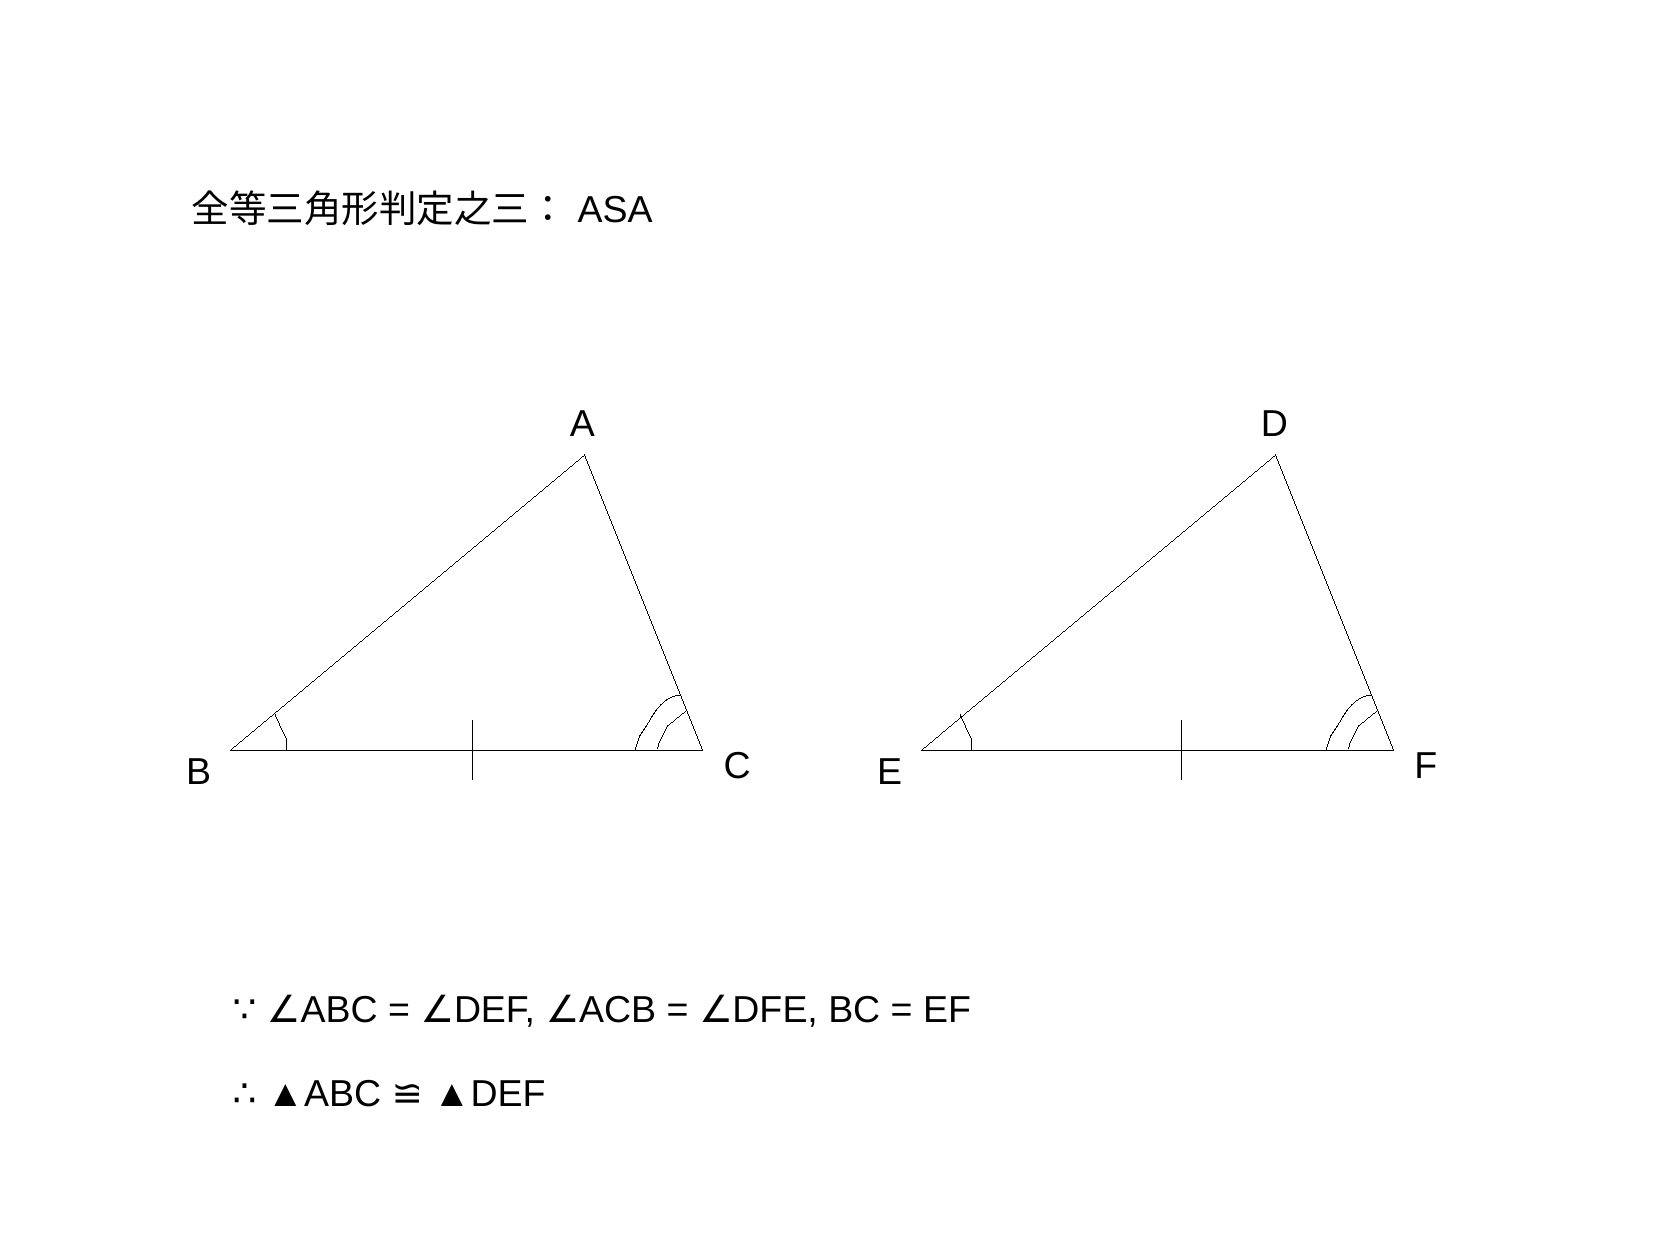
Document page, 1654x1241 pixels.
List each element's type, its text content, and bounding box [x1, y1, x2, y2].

text_box ∵ ∠ABC = ∠DEF, ∠ACB = ∠DFE, BC = EF ∴ ▲ABC ≌ ▲DEF [218, 981, 1182, 1122]
text_box D [1246, 394, 1303, 452]
text_box E [862, 743, 917, 801]
text_box A [555, 394, 610, 452]
text_box 全等三角形判定之三：ASA [177, 171, 606, 229]
text_box C [708, 737, 766, 795]
text_box F [1399, 737, 1453, 795]
text_box B [171, 743, 227, 801]
